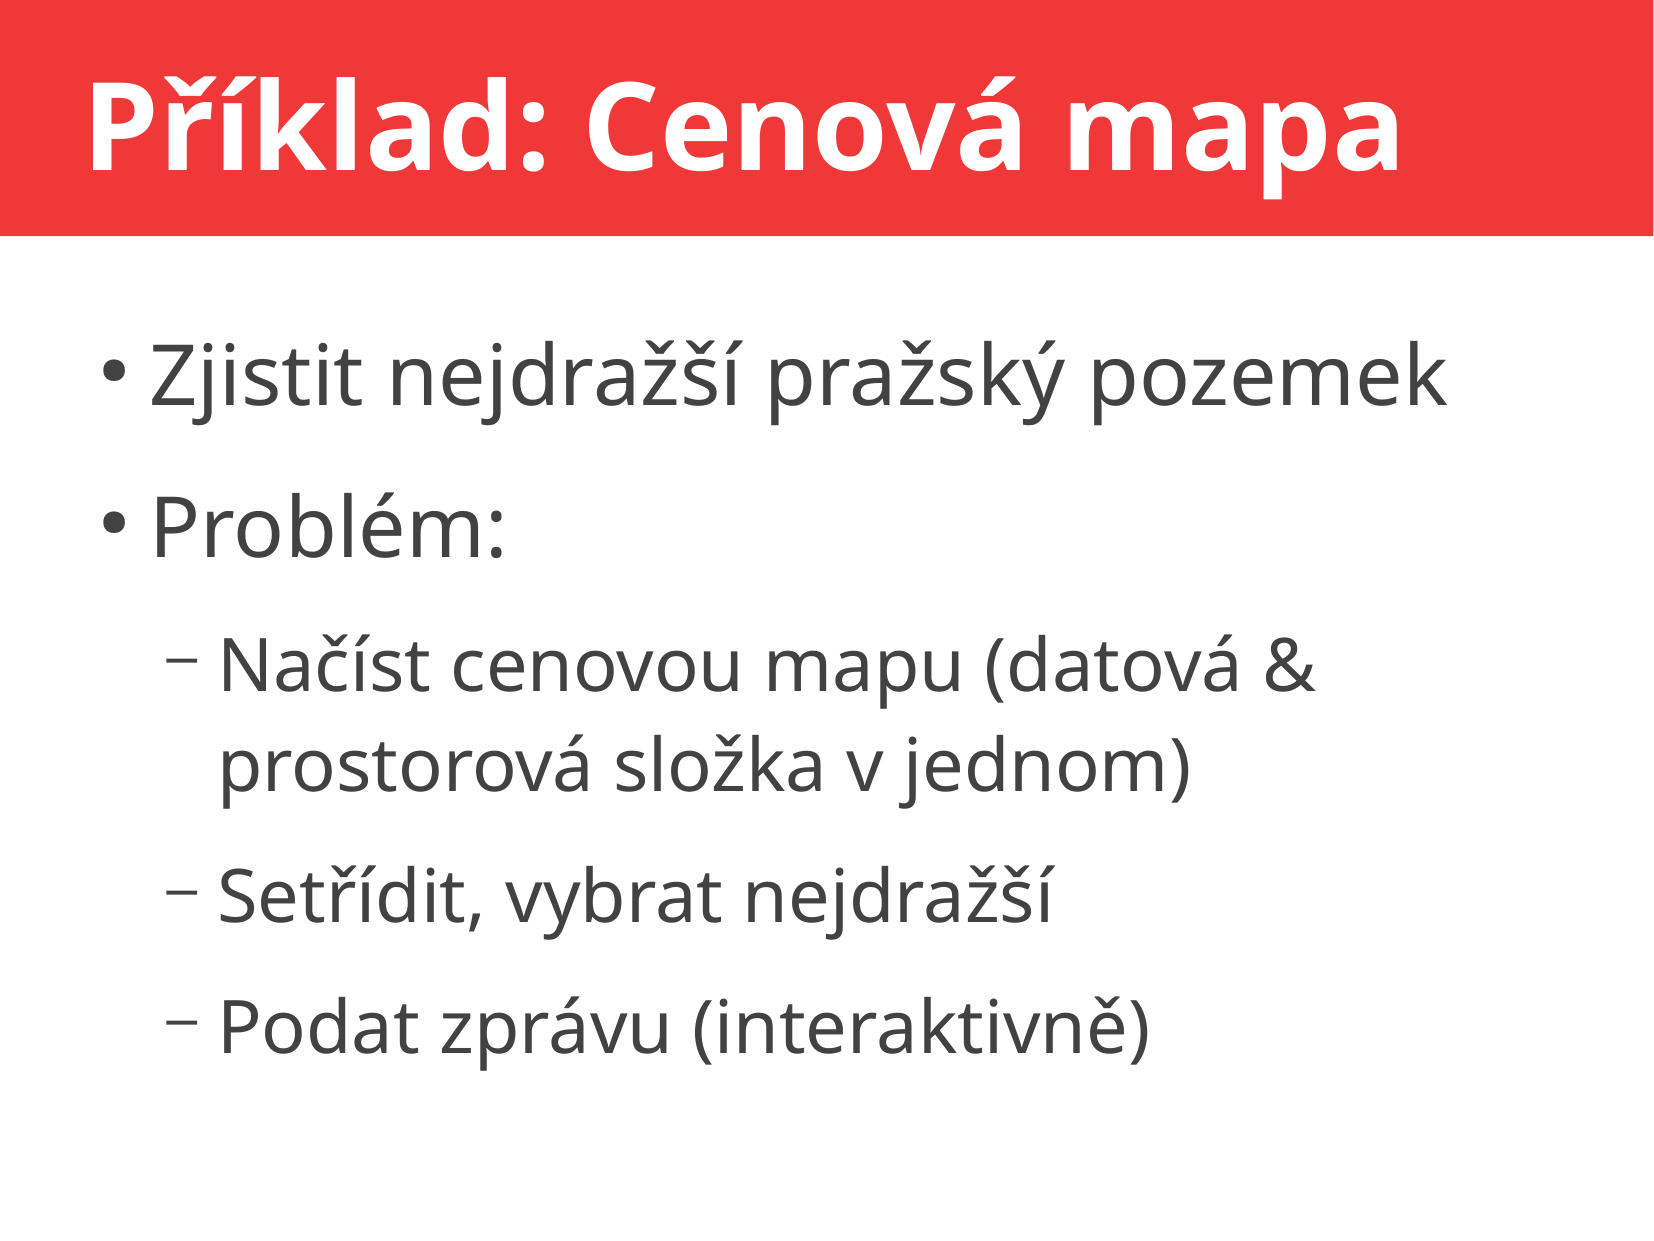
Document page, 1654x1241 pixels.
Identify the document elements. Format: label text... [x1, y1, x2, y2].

title Příklad: Cenová mapa [82, 19, 1571, 227]
list Zjistit nejdražší pražský pozemek Problém: Načíst cenovou mapu (datová & prostorová složka v jednom) Setřídit, vybrat nejdražší Podat zprávu (interaktivně) [82, 314, 1563, 1080]
